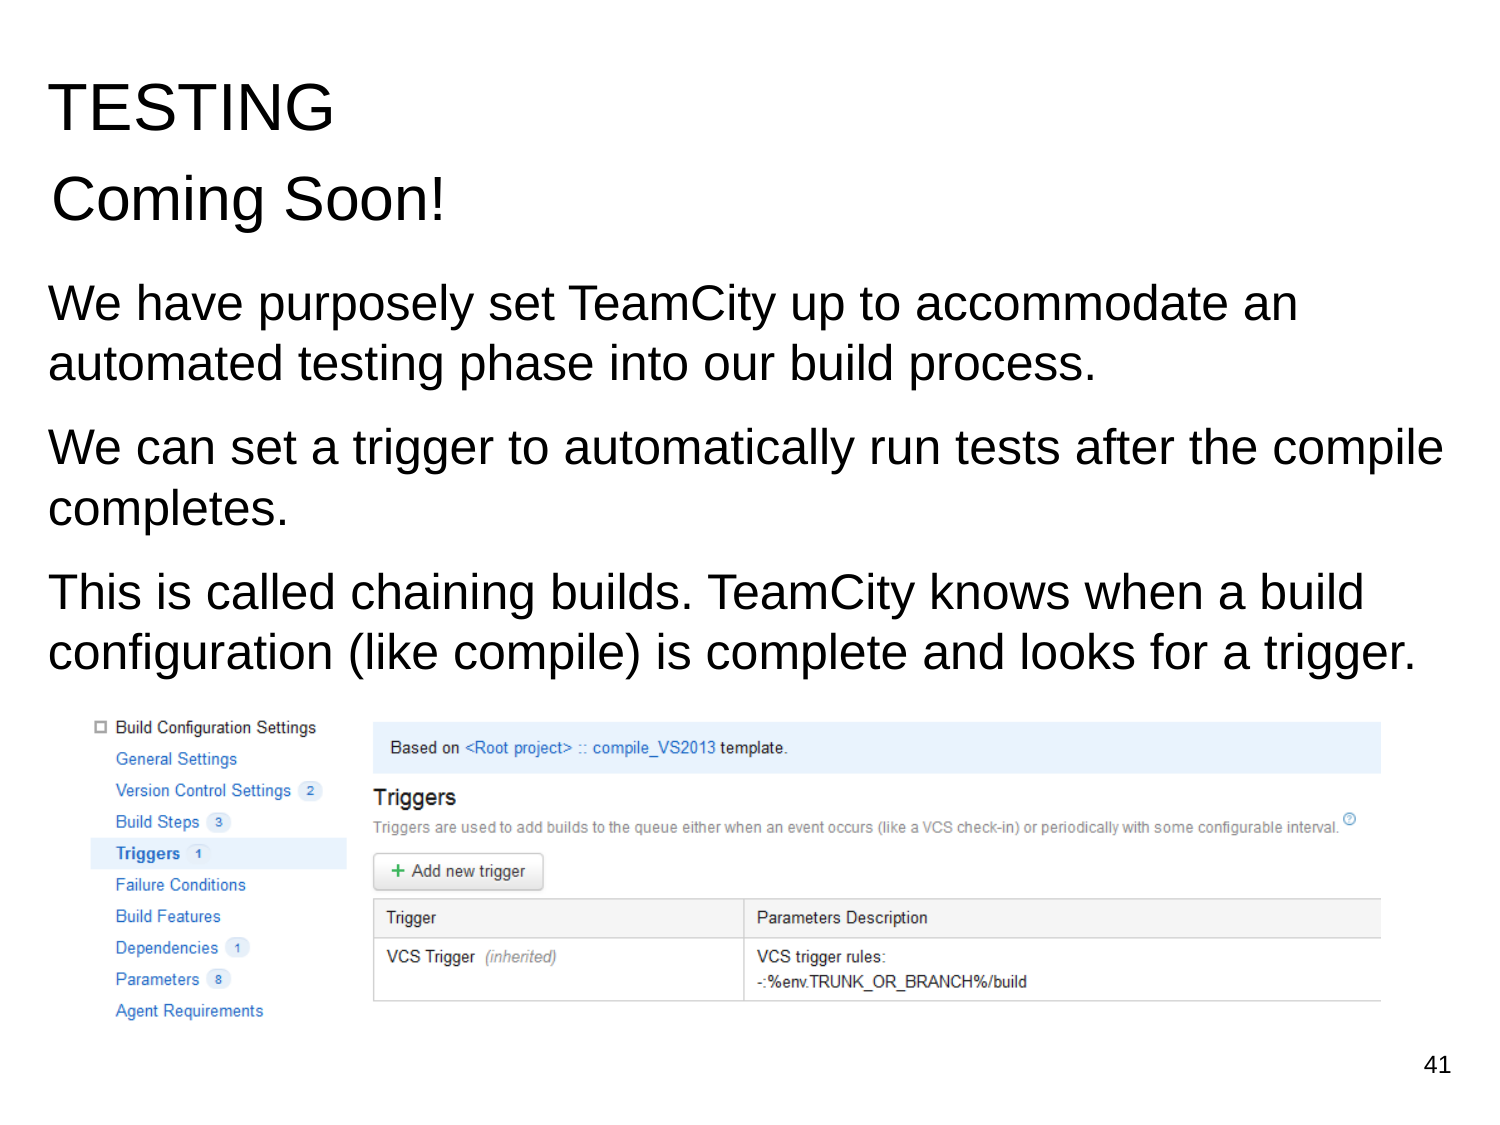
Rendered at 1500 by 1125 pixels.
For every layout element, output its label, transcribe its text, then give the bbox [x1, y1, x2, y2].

title Testing [48, 57, 1452, 150]
slide_number <number> [1325, 1047, 1452, 1080]
list Coming Soon! [48, 150, 1452, 241]
list We have purposely set TeamCity up to accommodate an automated testing phase into our build process. We can set a trigger to automatically run tests after the compile completes. This is called chaining builds. TeamCity knows when a build configuration (like compile) is complete and looks for a trigger. [48, 262, 1452, 1021]
picture [87, 712, 1381, 1028]
